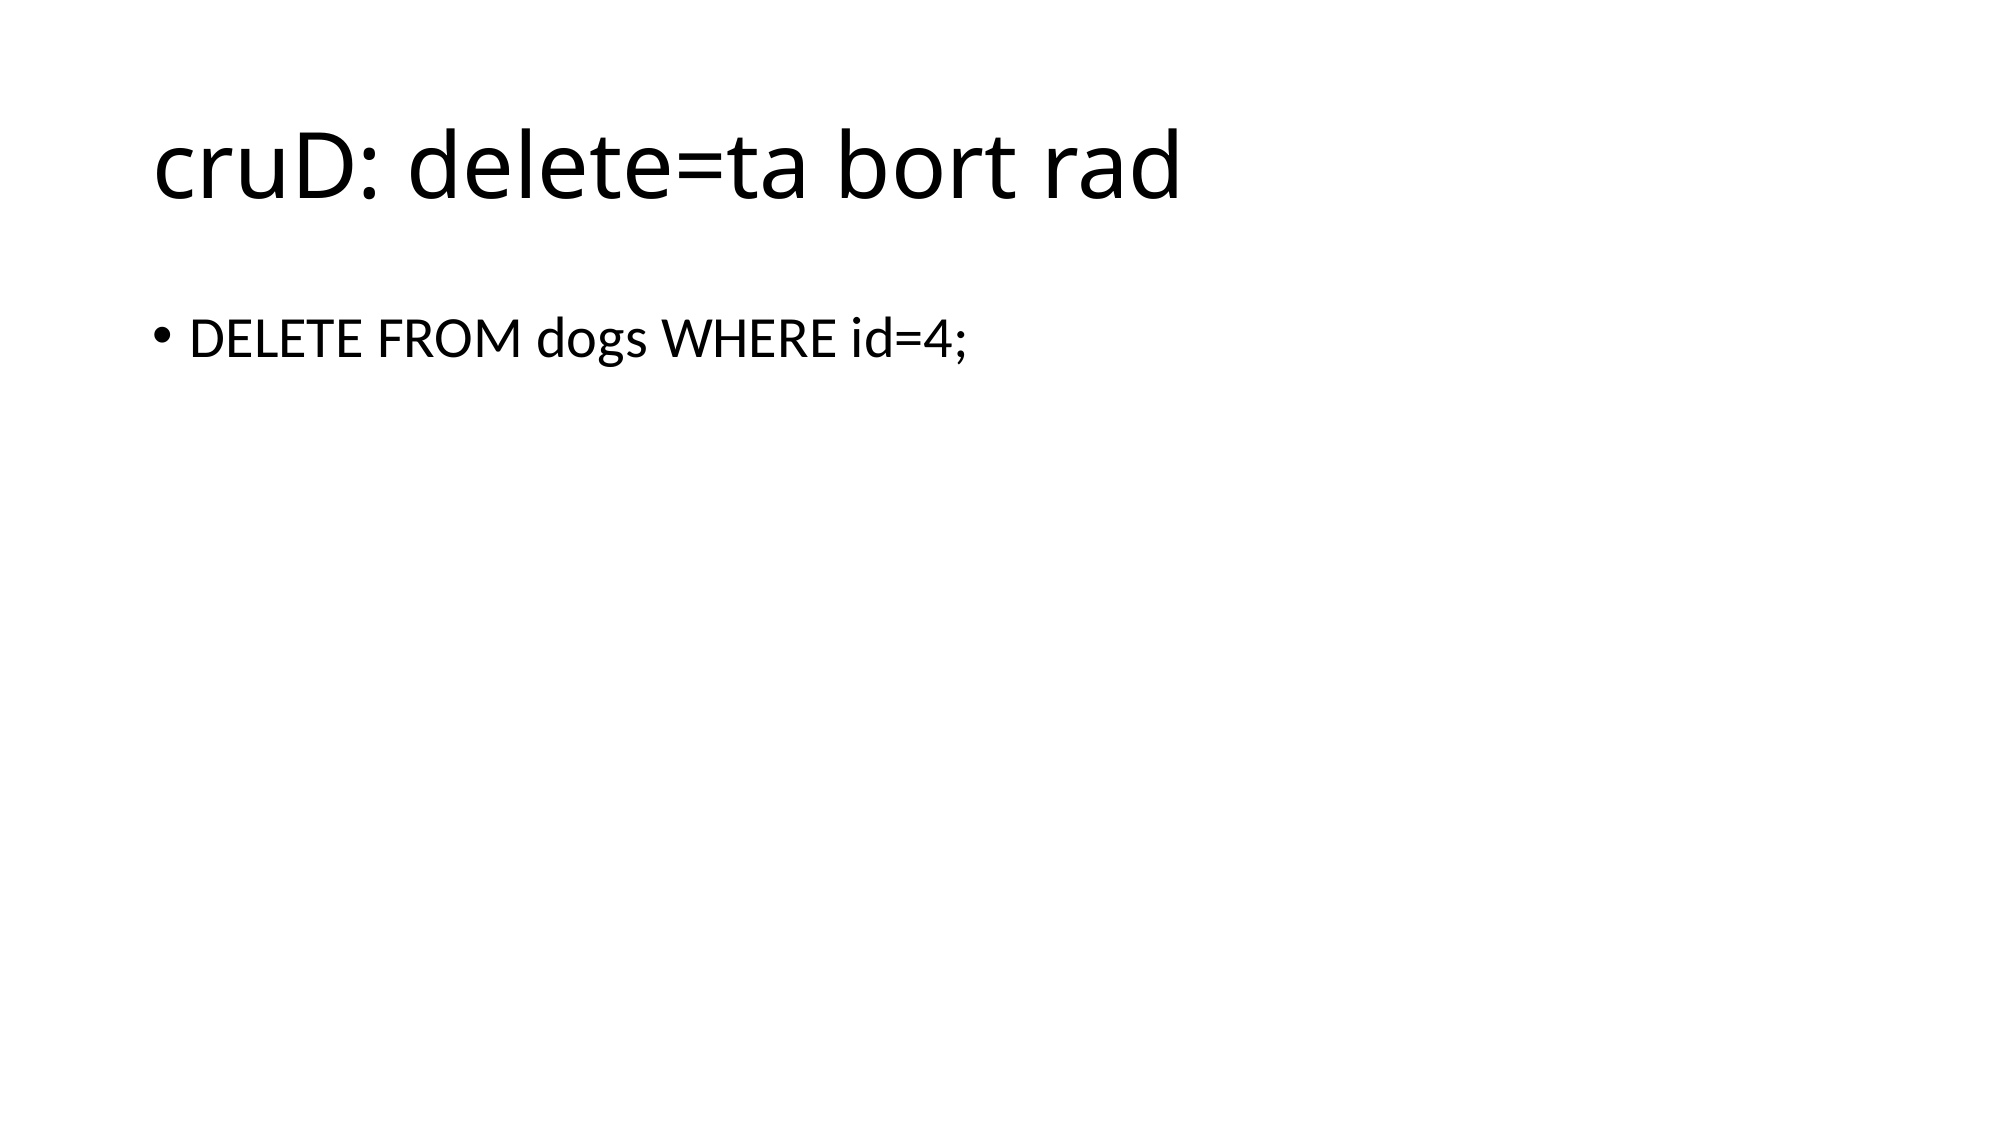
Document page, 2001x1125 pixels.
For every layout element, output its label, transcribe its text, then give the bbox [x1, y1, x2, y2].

title cruD: delete=ta bort rad [137, 59, 1863, 278]
list DELETE FROM dogs WHERE id=4; [137, 299, 1863, 1014]
